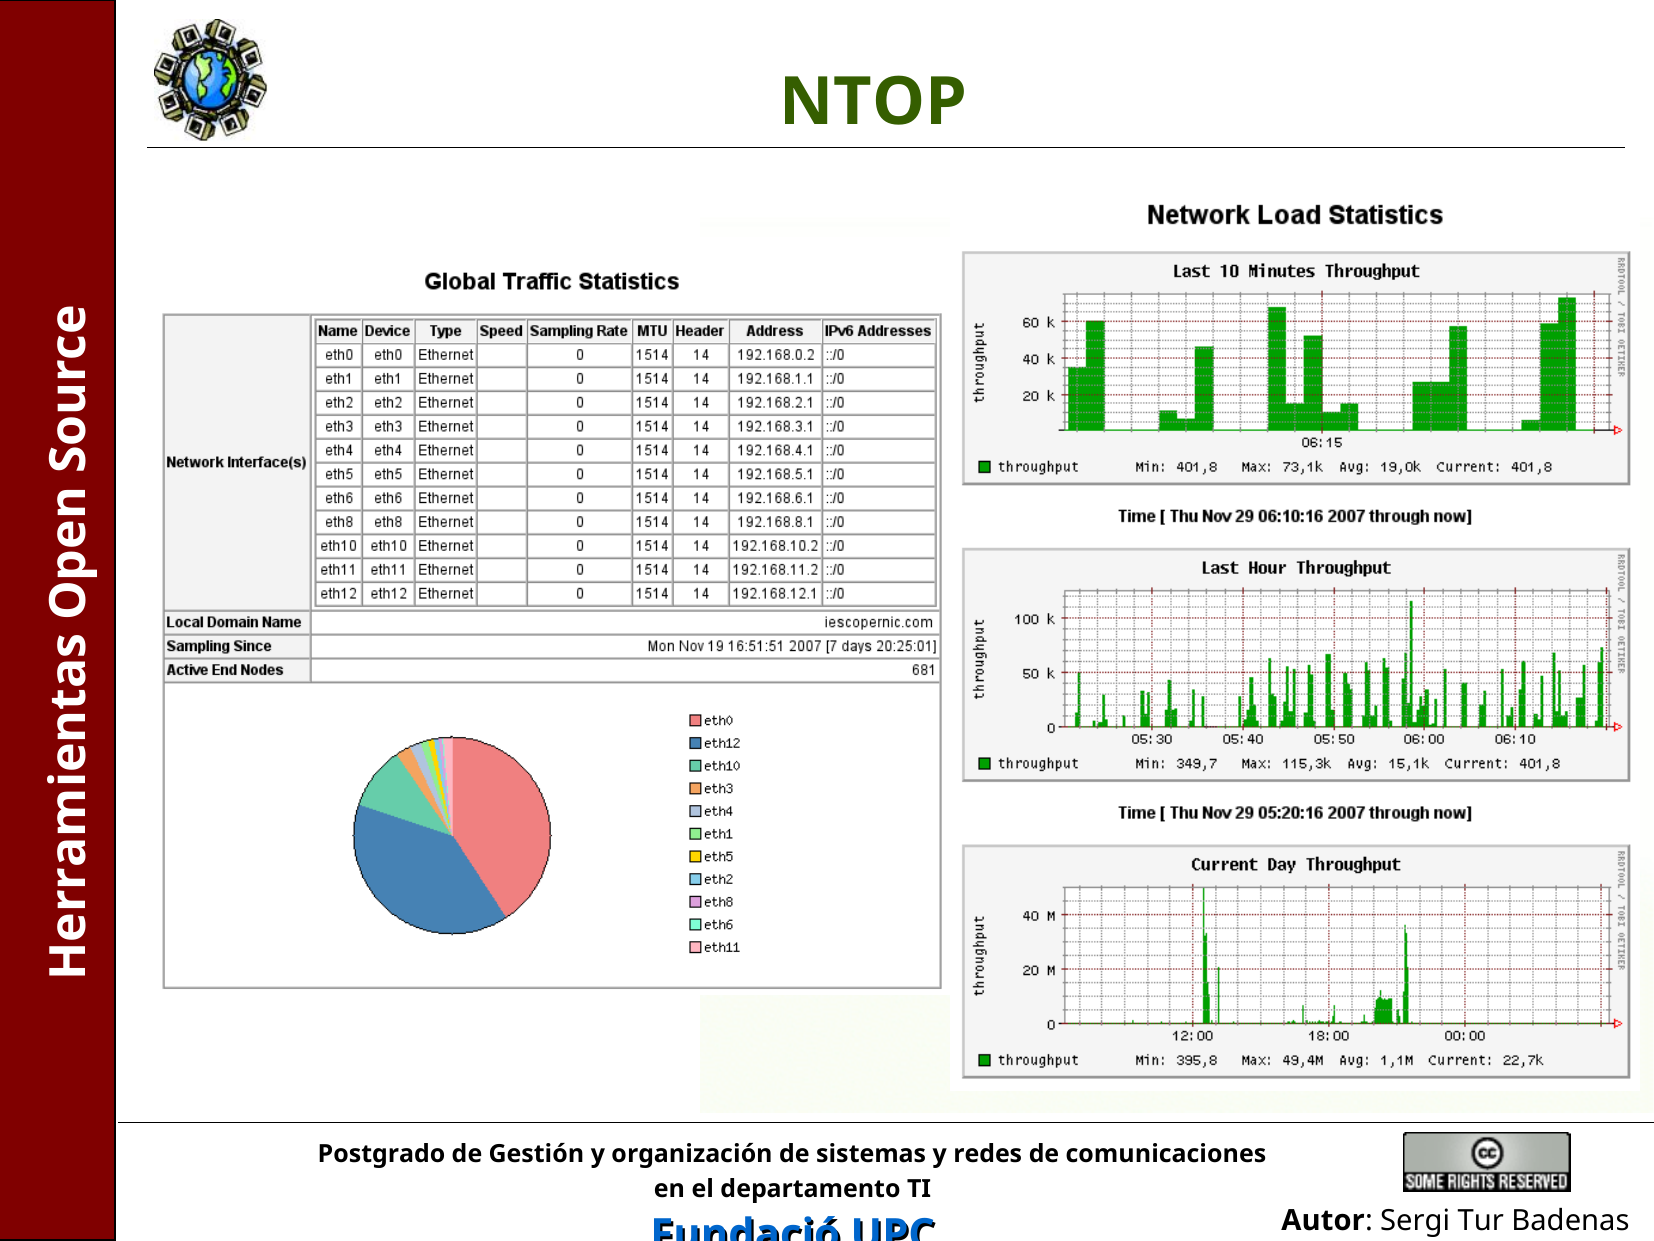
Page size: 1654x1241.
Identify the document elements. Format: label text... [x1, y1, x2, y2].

title NTOP [129, 56, 1619, 141]
picture [154, 19, 268, 56]
picture [123, 182, 1654, 1113]
picture [1403, 1132, 1571, 1192]
